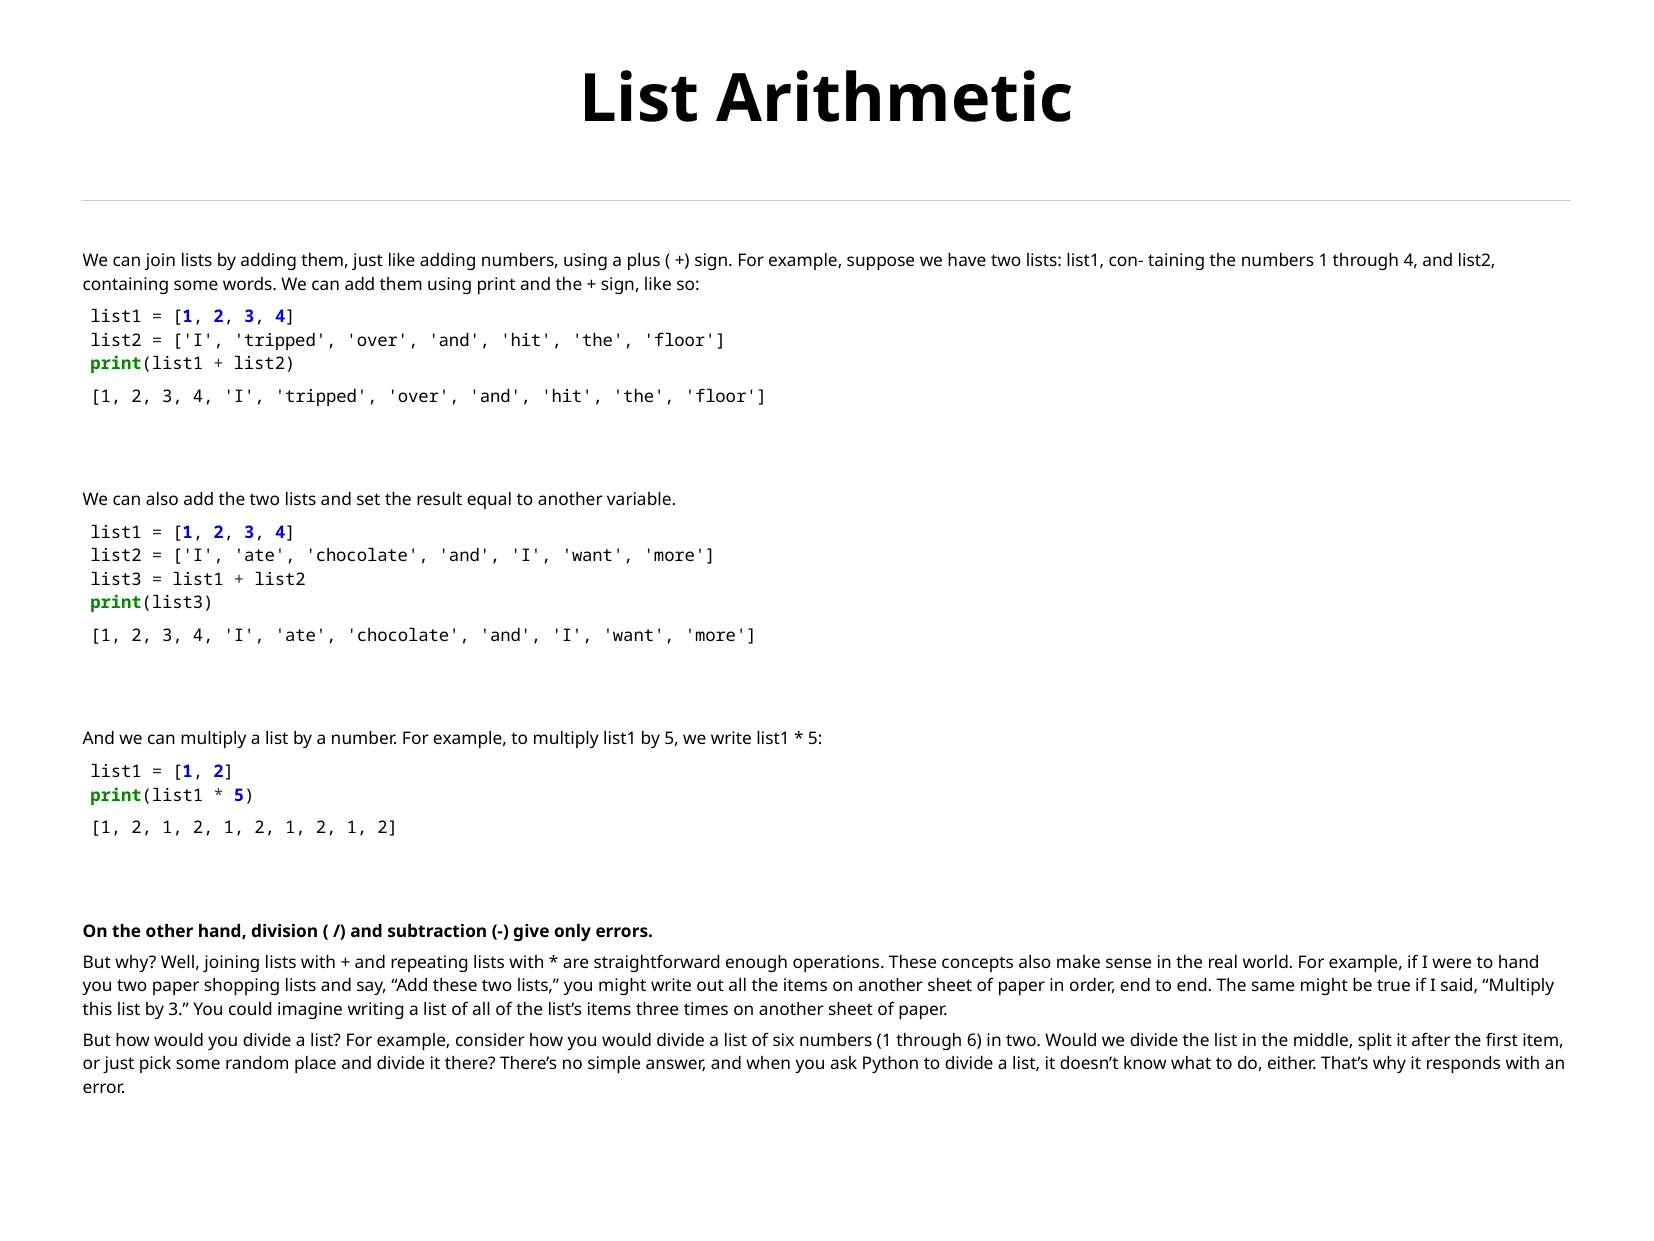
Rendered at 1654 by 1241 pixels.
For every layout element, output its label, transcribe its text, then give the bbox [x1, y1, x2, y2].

list We can join lists by adding them, just like adding numbers, using a plus ( +) sign. For example, suppose we have two lists: list1, con- taining the numbers 1 through 4, and list2, containing some words. We can add them using print and the + sign, like so: list1 = [1, 2, 3, 4] list2 = ['I', 'tripped', 'over', 'and', 'hit', 'the', 'floor'] print(list1 + list2) [1, 2, 3, 4, 'I', 'tripped', 'over', 'and', 'hit', 'the', 'floor'] We can also add the two lists and set the result equal to another variable. list1 = [1, 2, 3, 4] list2 = ['I', 'ate', 'chocolate', 'and', 'I', 'want', 'more'] list3 = list1 + list2 print(list3) [1, 2, 3, 4, 'I', 'ate', 'chocolate', 'and', 'I', 'want', 'more'] And we can multiply a list by a number. For example, to multiply list1 by 5, we write list1 * 5: list1 = [1, 2] print(list1 * 5) [1, 2, 1, 2, 1, 2, 1, 2, 1, 2] On the other hand, division ( /) and subtraction (-) give only errors. But why? Well, joining lists with + and repeating lists with * are straightforward enough operations. These concepts also make sense in the real world. For example, if I were to hand you two paper shopping lists and say, “Add these two lists,” you might write out all the items on another sheet of paper in order, end to end. The same might be true if I said, “Multiply this list by 3.” You could imagine writing a list of all of the list’s items three times on another sheet of paper. But how would you divide a list? For example, consider how you would divide a list of six numbers (1 through 6) in two. Would we divide the list in the middle, split it after the first item, or just pick some random place and divide it there? There’s no simple answer, and when you ask Python to divide a list, it doesn’t know what to do, either. That’s why it responds with an error. [82, 248, 1571, 1111]
title List Arithmetic [82, 25, 1571, 166]
